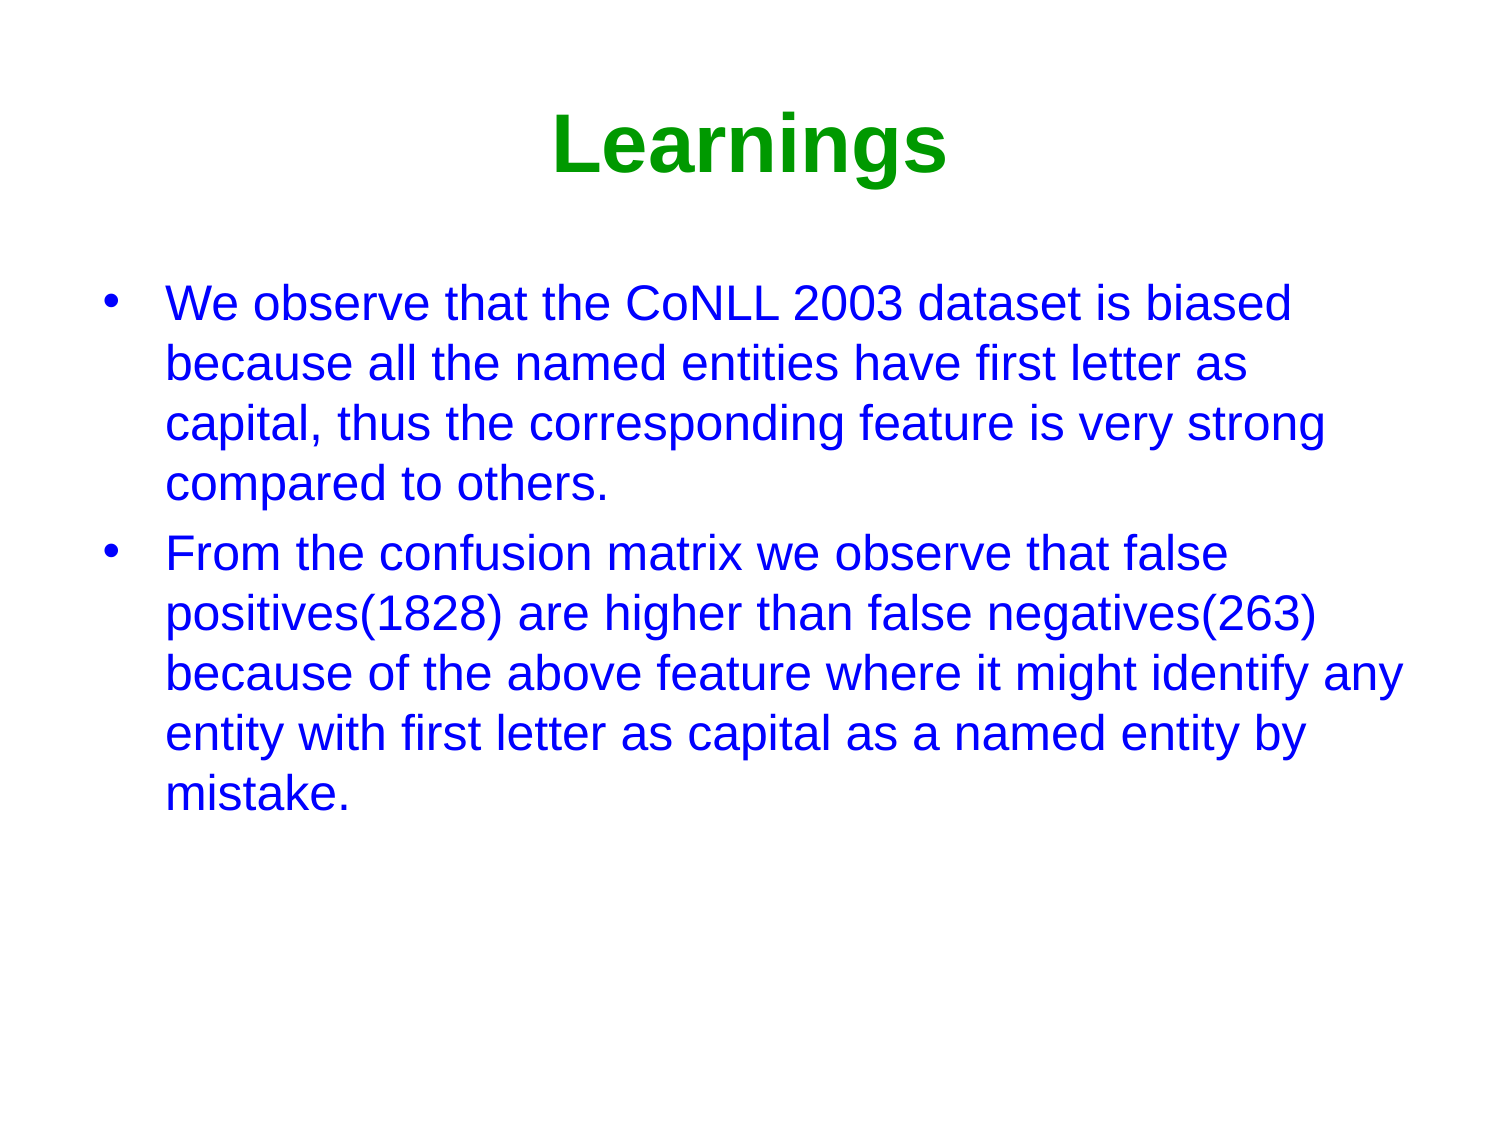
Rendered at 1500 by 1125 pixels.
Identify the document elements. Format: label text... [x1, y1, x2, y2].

list We observe that the CoNLL 2003 dataset is biased because all the named entities have first letter as capital, thus the corresponding feature is very strong compared to others. From the confusion matrix we observe that false positives(1828) are higher than false negatives(263) because of the above feature where it might identify any entity with first letter as capital as a named entity by mistake. [75, 262, 1425, 1005]
title Learnings [75, 45, 1425, 233]
